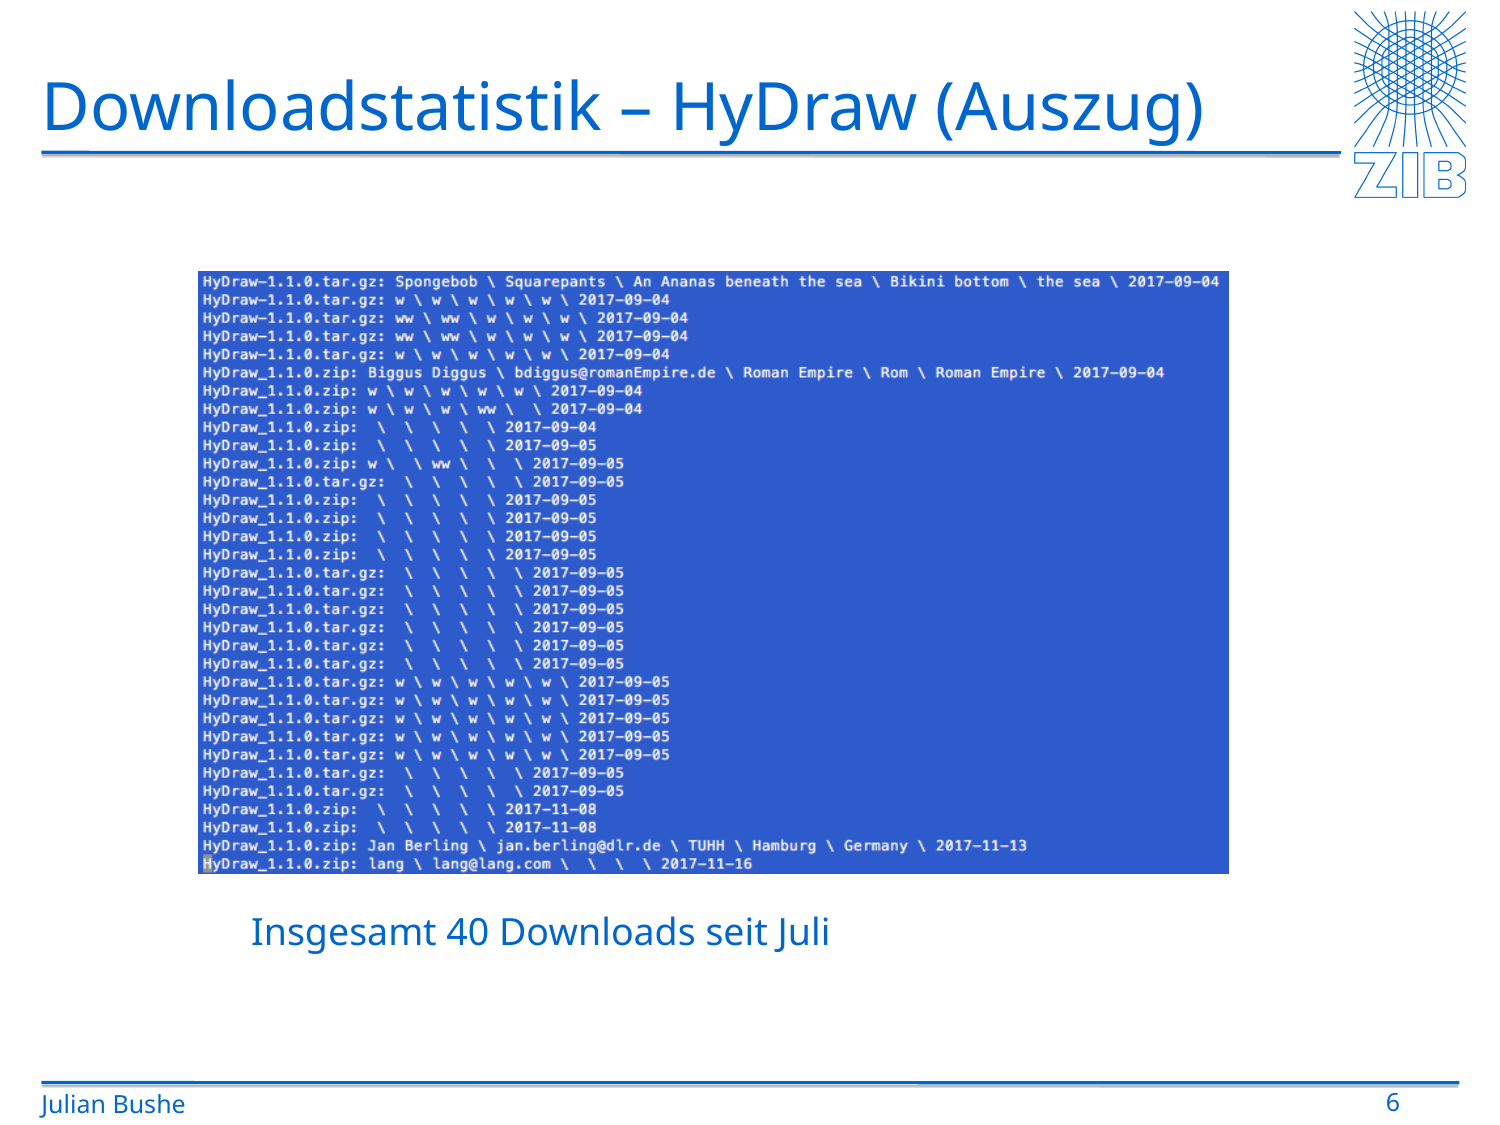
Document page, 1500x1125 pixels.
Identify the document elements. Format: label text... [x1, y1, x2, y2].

text_box Insgesamt 40 Downloads seit Juli [236, 897, 1004, 958]
picture [198, 271, 1229, 875]
slide_number <Foliennummer> [1370, 1082, 1460, 1124]
footer Julian Bushe [41, 1082, 1370, 1124]
picture [1353, 11, 1466, 198]
title Downloadstatistik – HyDraw (Auszug) [41, 0, 1342, 152]
